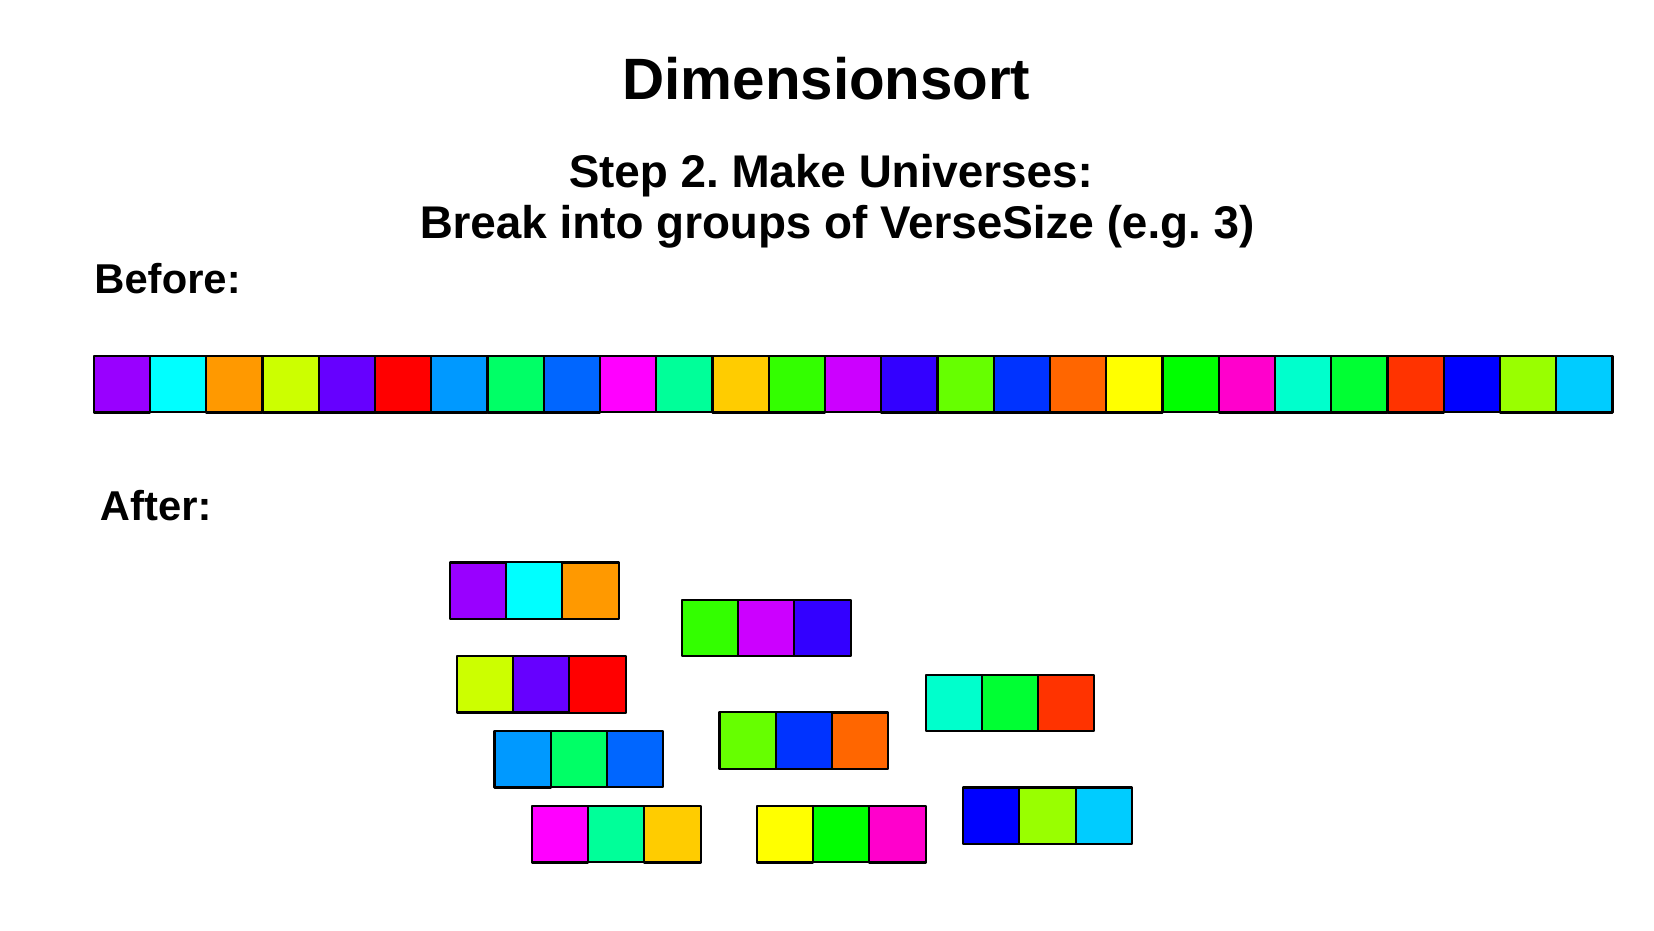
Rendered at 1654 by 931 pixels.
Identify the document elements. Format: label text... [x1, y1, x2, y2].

text_box [494, 731, 664, 788]
text_box [456, 656, 626, 713]
text_box [719, 712, 889, 769]
text_box [531, 806, 701, 863]
text_box After: [11, 450, 301, 563]
subtitle Before: [23, 222, 312, 336]
text_box [963, 787, 1132, 844]
text_box [93, 356, 1613, 413]
text_box [756, 806, 926, 863]
text_box [450, 562, 619, 619]
text_box [925, 674, 1095, 732]
text_box Step 2. Make Universes: Break into groups of VerseSize (e.g. 3) [390, 138, 1285, 257]
title Dimensionsort [82, 2, 1571, 158]
text_box [681, 599, 851, 657]
